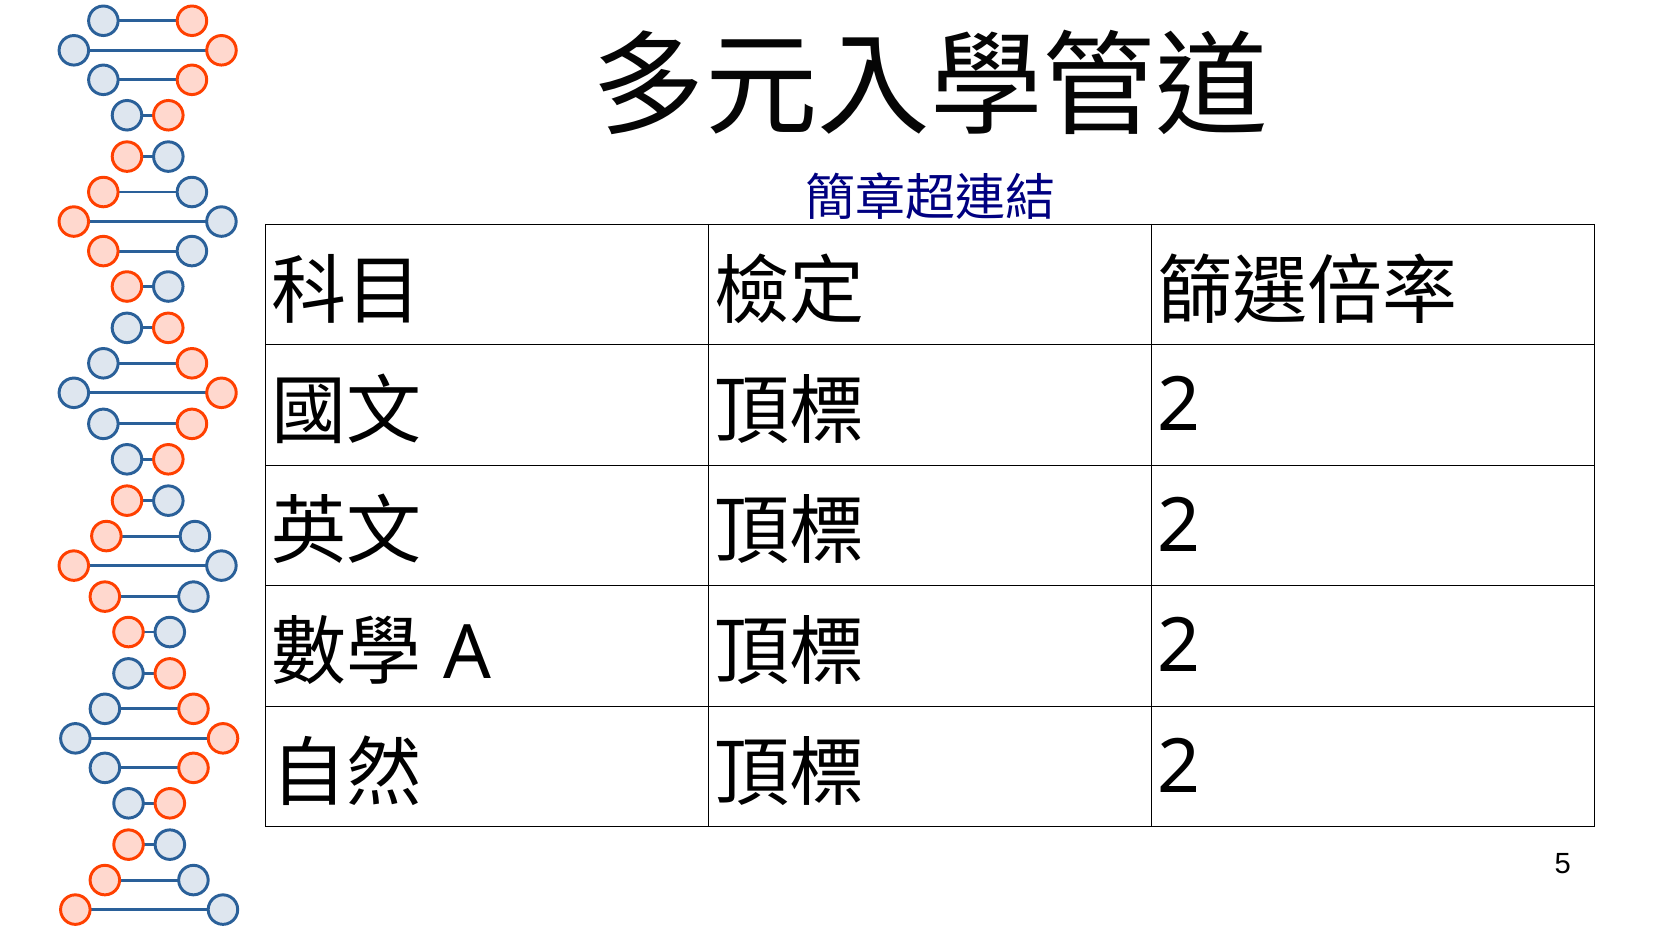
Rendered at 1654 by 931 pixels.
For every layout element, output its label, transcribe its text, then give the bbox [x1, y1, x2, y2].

table_cell 2 [1152, 466, 1594, 585]
title 多元入學管道 簡章超連結 [265, 30, 1595, 194]
table_cell 2 [1152, 707, 1594, 826]
table_header 篩選倍率 [1152, 225, 1594, 344]
table_cell 國文 [266, 345, 708, 465]
table_cell 2 [1152, 345, 1594, 465]
table_cell 數學A [266, 586, 708, 706]
table_cell 頂標 [709, 586, 1151, 706]
table_cell 英文 [266, 466, 708, 585]
table_header 檢定 [709, 225, 1151, 344]
table_cell 頂標 [709, 345, 1151, 465]
table_cell 自然 [266, 707, 708, 826]
table_cell 2 [1152, 586, 1594, 706]
table_cell 頂標 [709, 466, 1151, 585]
table_cell 頂標 [709, 707, 1151, 826]
table_header 科目 [266, 225, 708, 344]
